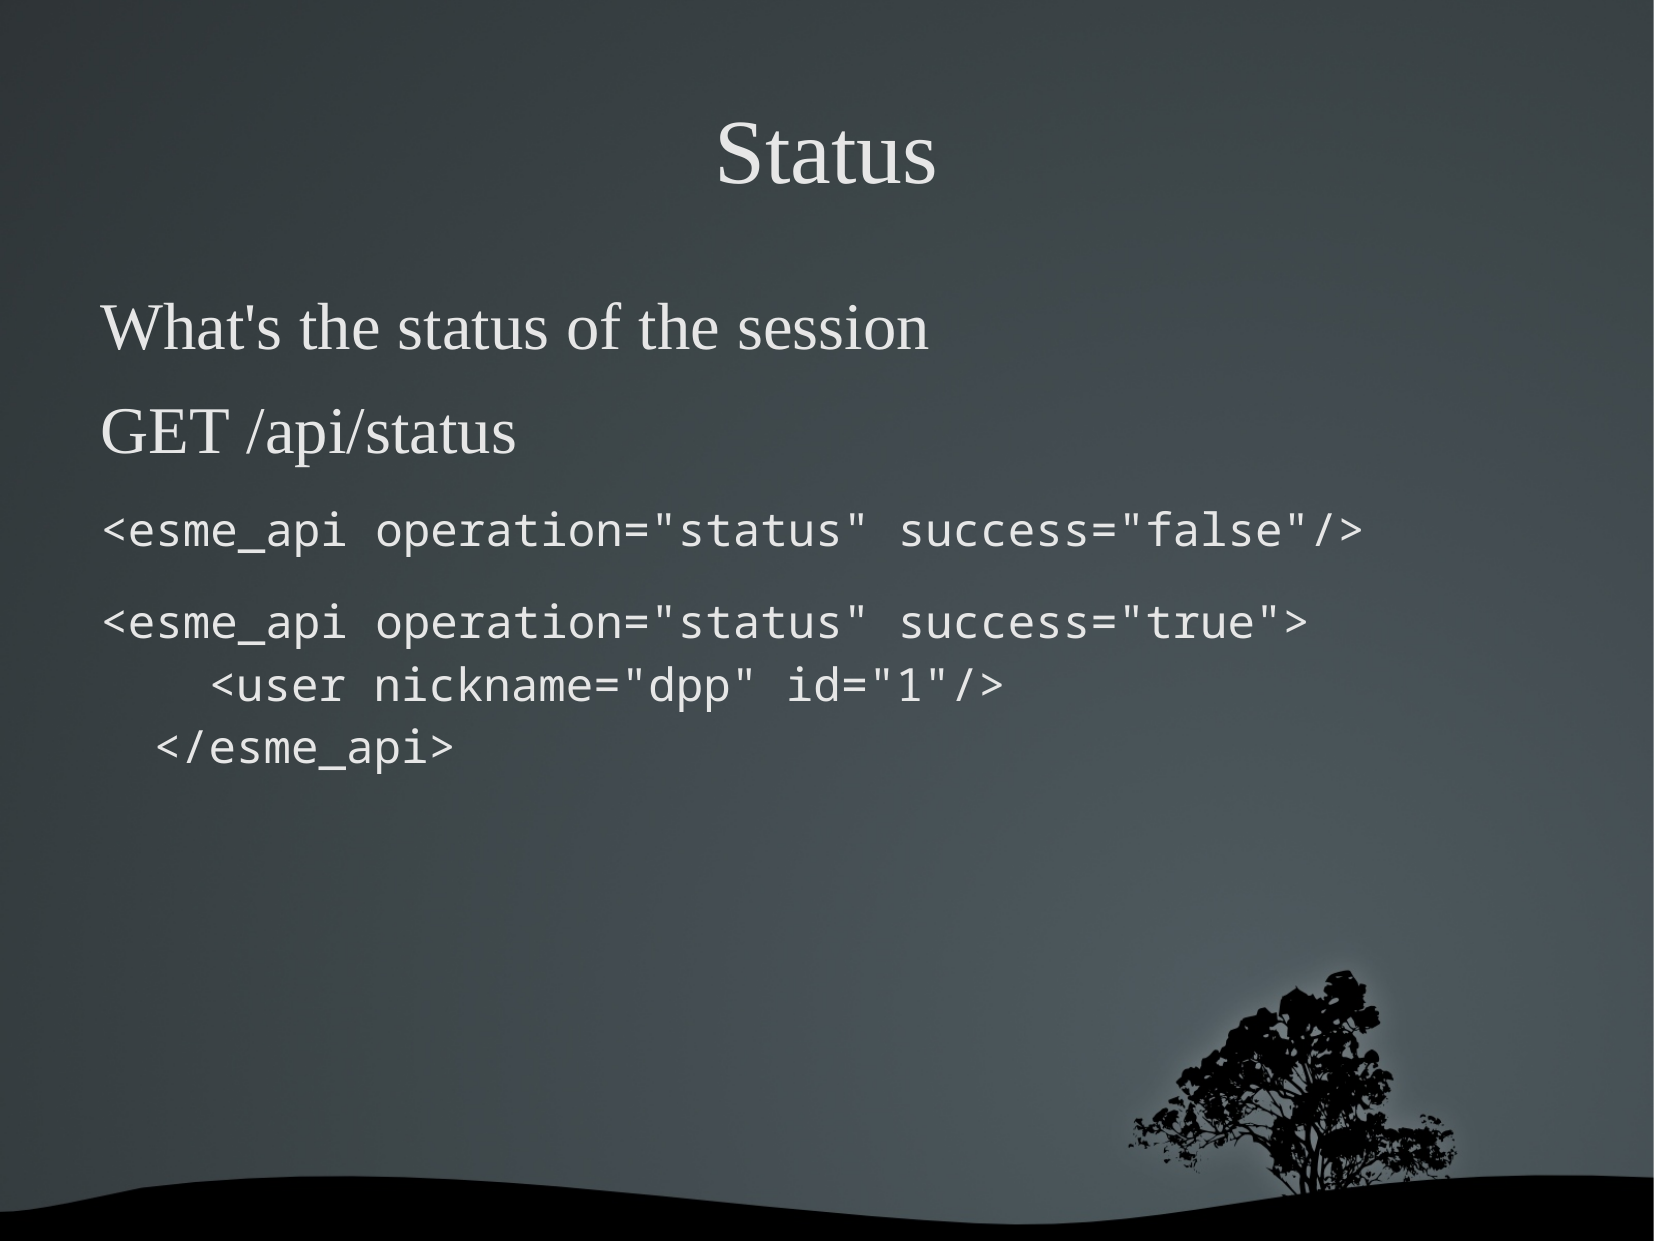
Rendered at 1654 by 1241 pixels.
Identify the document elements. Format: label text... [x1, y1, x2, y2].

picture [0, 0, 1654, 1241]
title Status [82, 56, 1571, 250]
list What's the status of the session GET /api/status <esme_api operation="status" success="false"/> <esme_api operation="status" success="true"> <user nickname="dpp" id="1"/> </esme_api> [82, 290, 1571, 1094]
